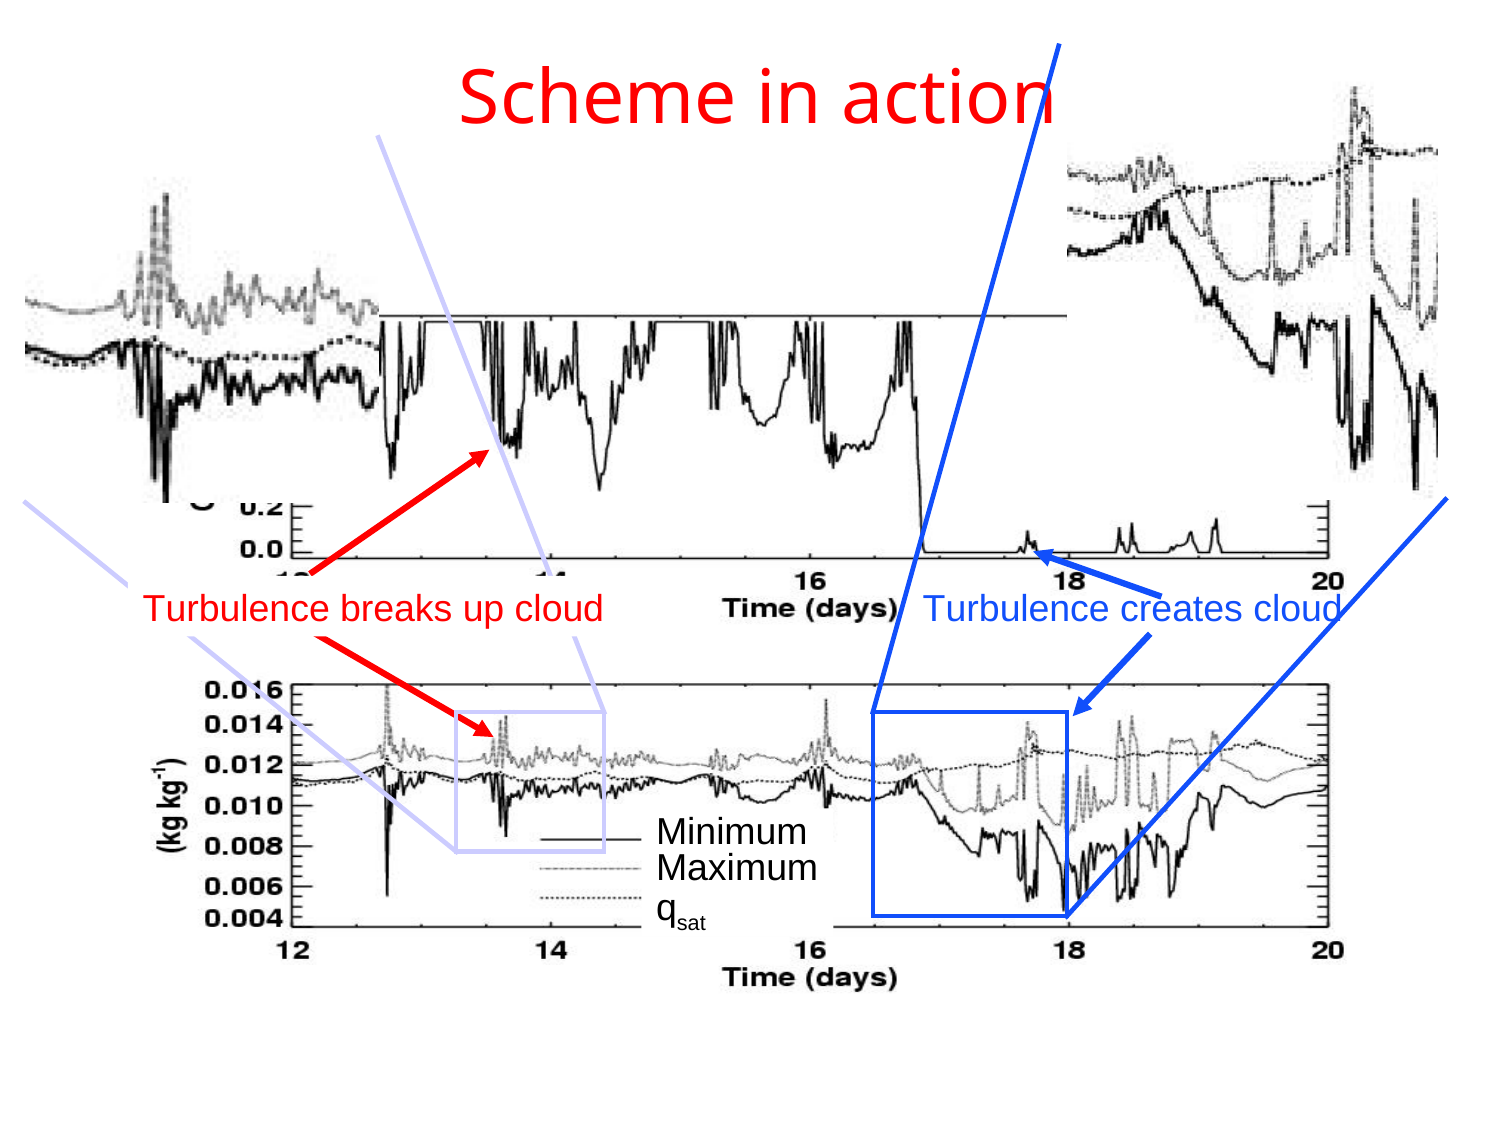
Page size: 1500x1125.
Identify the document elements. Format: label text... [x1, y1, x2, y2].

text_box Turbulence creates cloud [1325, 601, 1358, 637]
picture [458, 714, 602, 849]
picture [877, 603, 1316, 909]
text_box Turbulence breaks up cloud [127, 575, 620, 637]
picture [875, 714, 1065, 914]
picture [197, 637, 454, 845]
title Scheme in action [158, 24, 1359, 163]
picture [127, 274, 547, 575]
text_box Turbulence creates cloud [907, 575, 1358, 637]
picture [127, 274, 1378, 1011]
text_box Minimum Maximum qsat [641, 808, 834, 937]
chart [1067, 49, 1438, 500]
picture [330, 637, 600, 710]
chart [25, 147, 379, 503]
picture [914, 274, 1378, 591]
